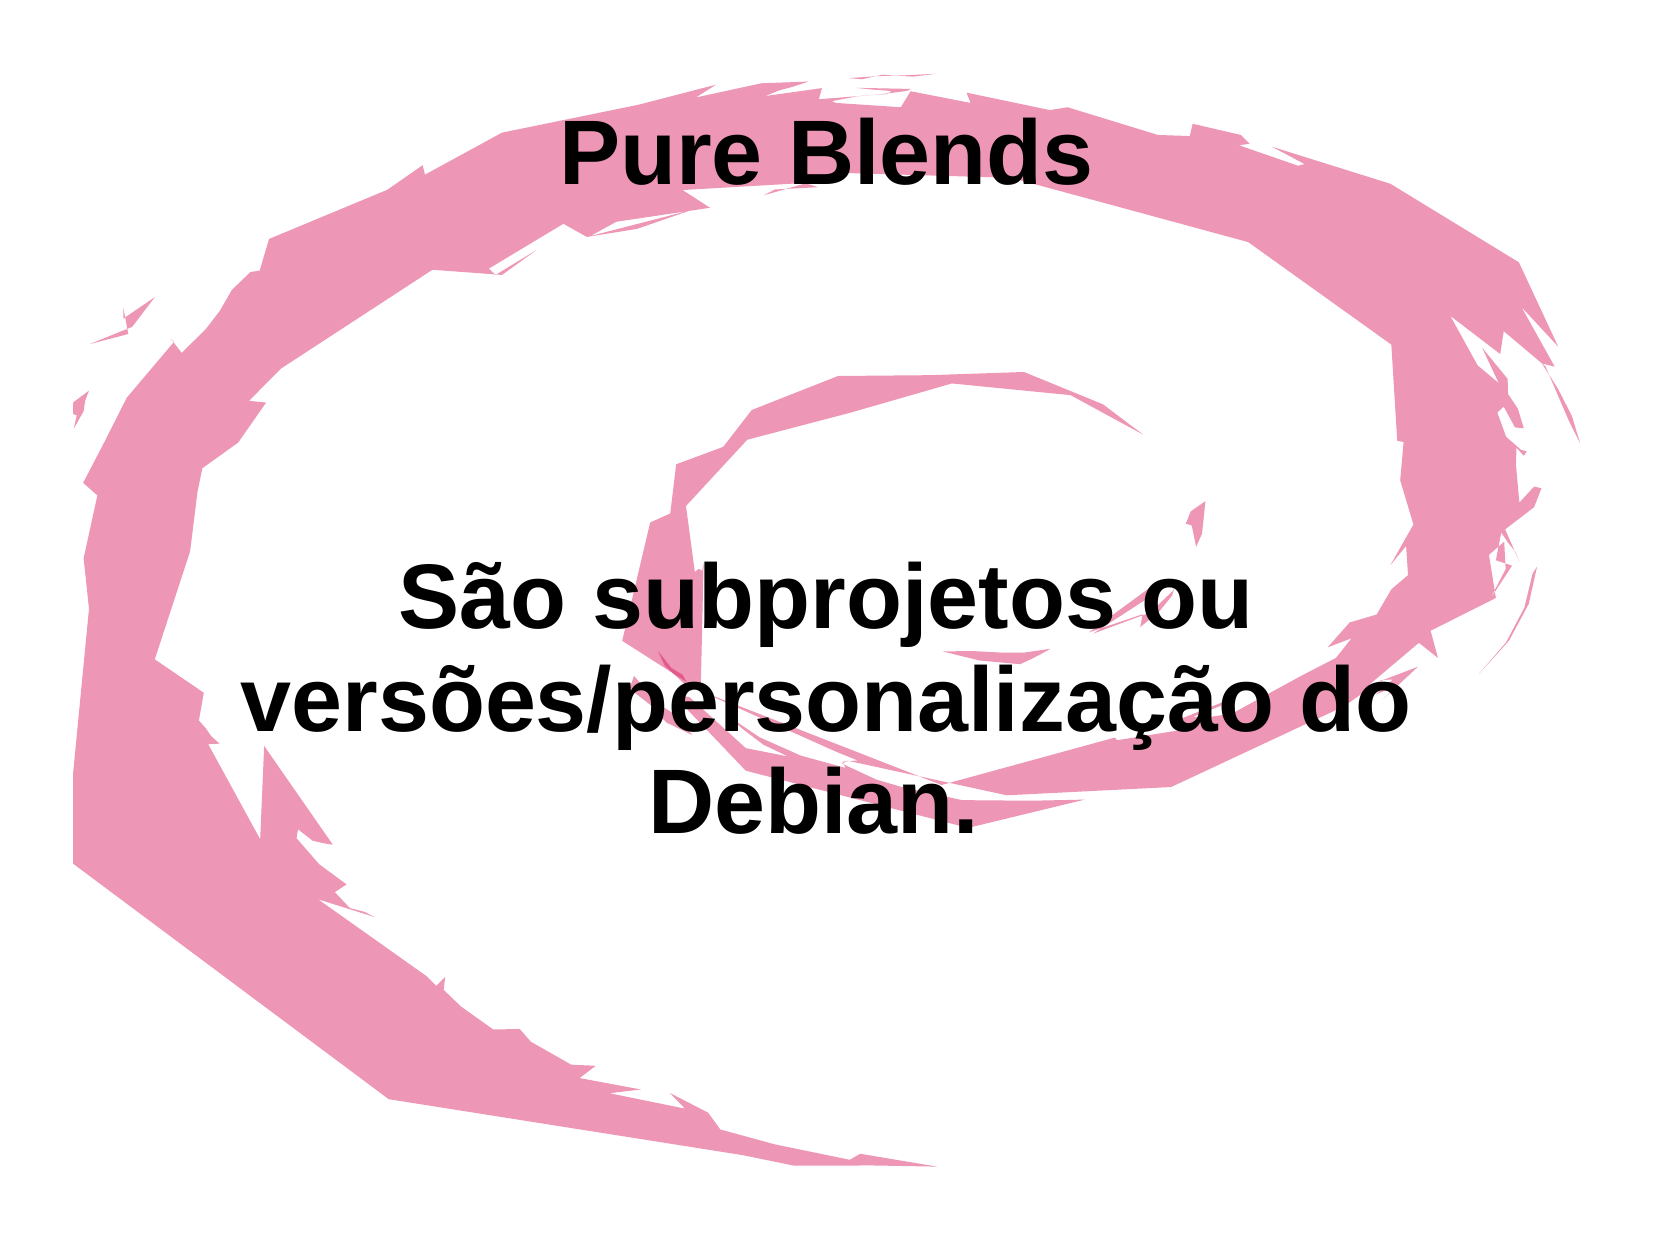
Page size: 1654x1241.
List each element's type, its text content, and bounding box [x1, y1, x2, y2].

title Pure Blends [82, 49, 1571, 257]
subtitle São subprojetos ou versões/personalização do Debian. [82, 290, 1571, 1109]
